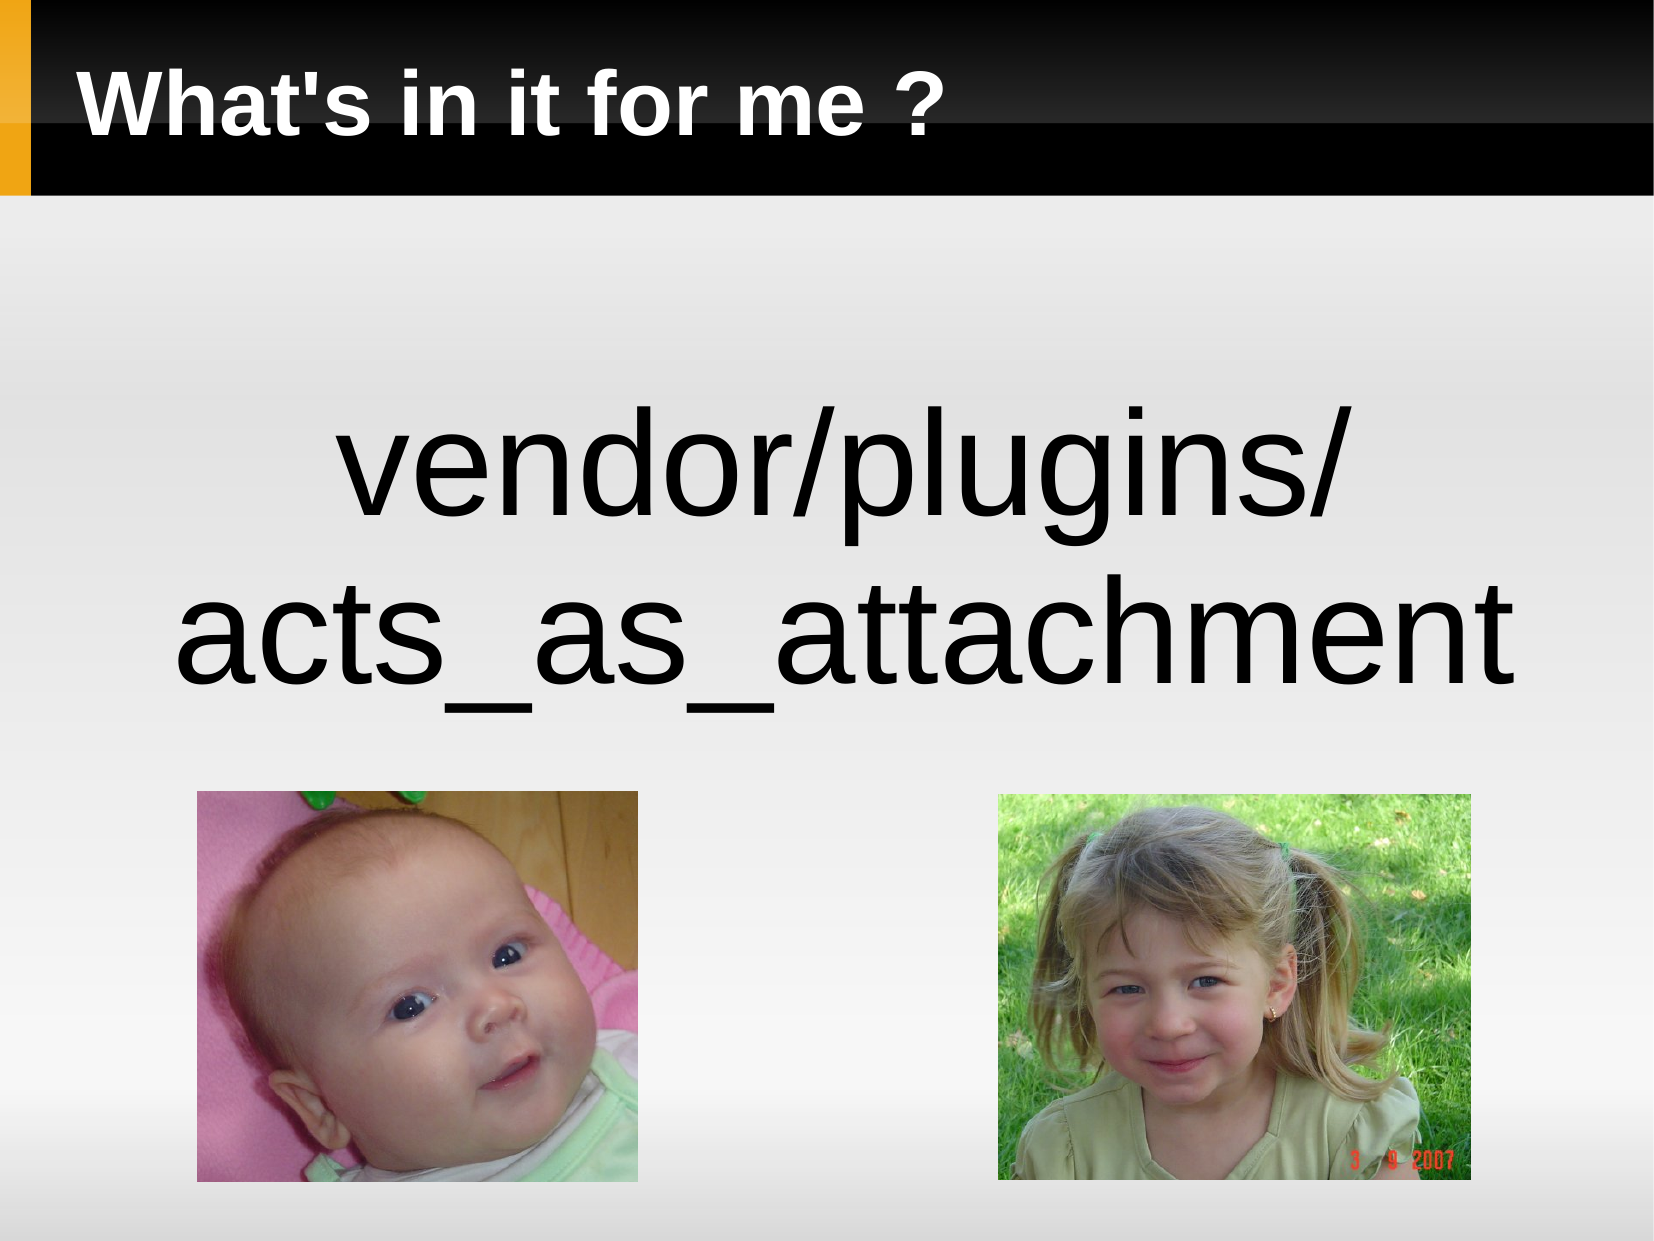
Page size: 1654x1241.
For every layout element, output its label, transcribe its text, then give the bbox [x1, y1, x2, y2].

subtitle vendor/plugins/ acts_as_attachment [82, 297, 1571, 798]
title What's in it for me ? [76, 7, 1565, 200]
picture [0, 0, 1654, 1241]
